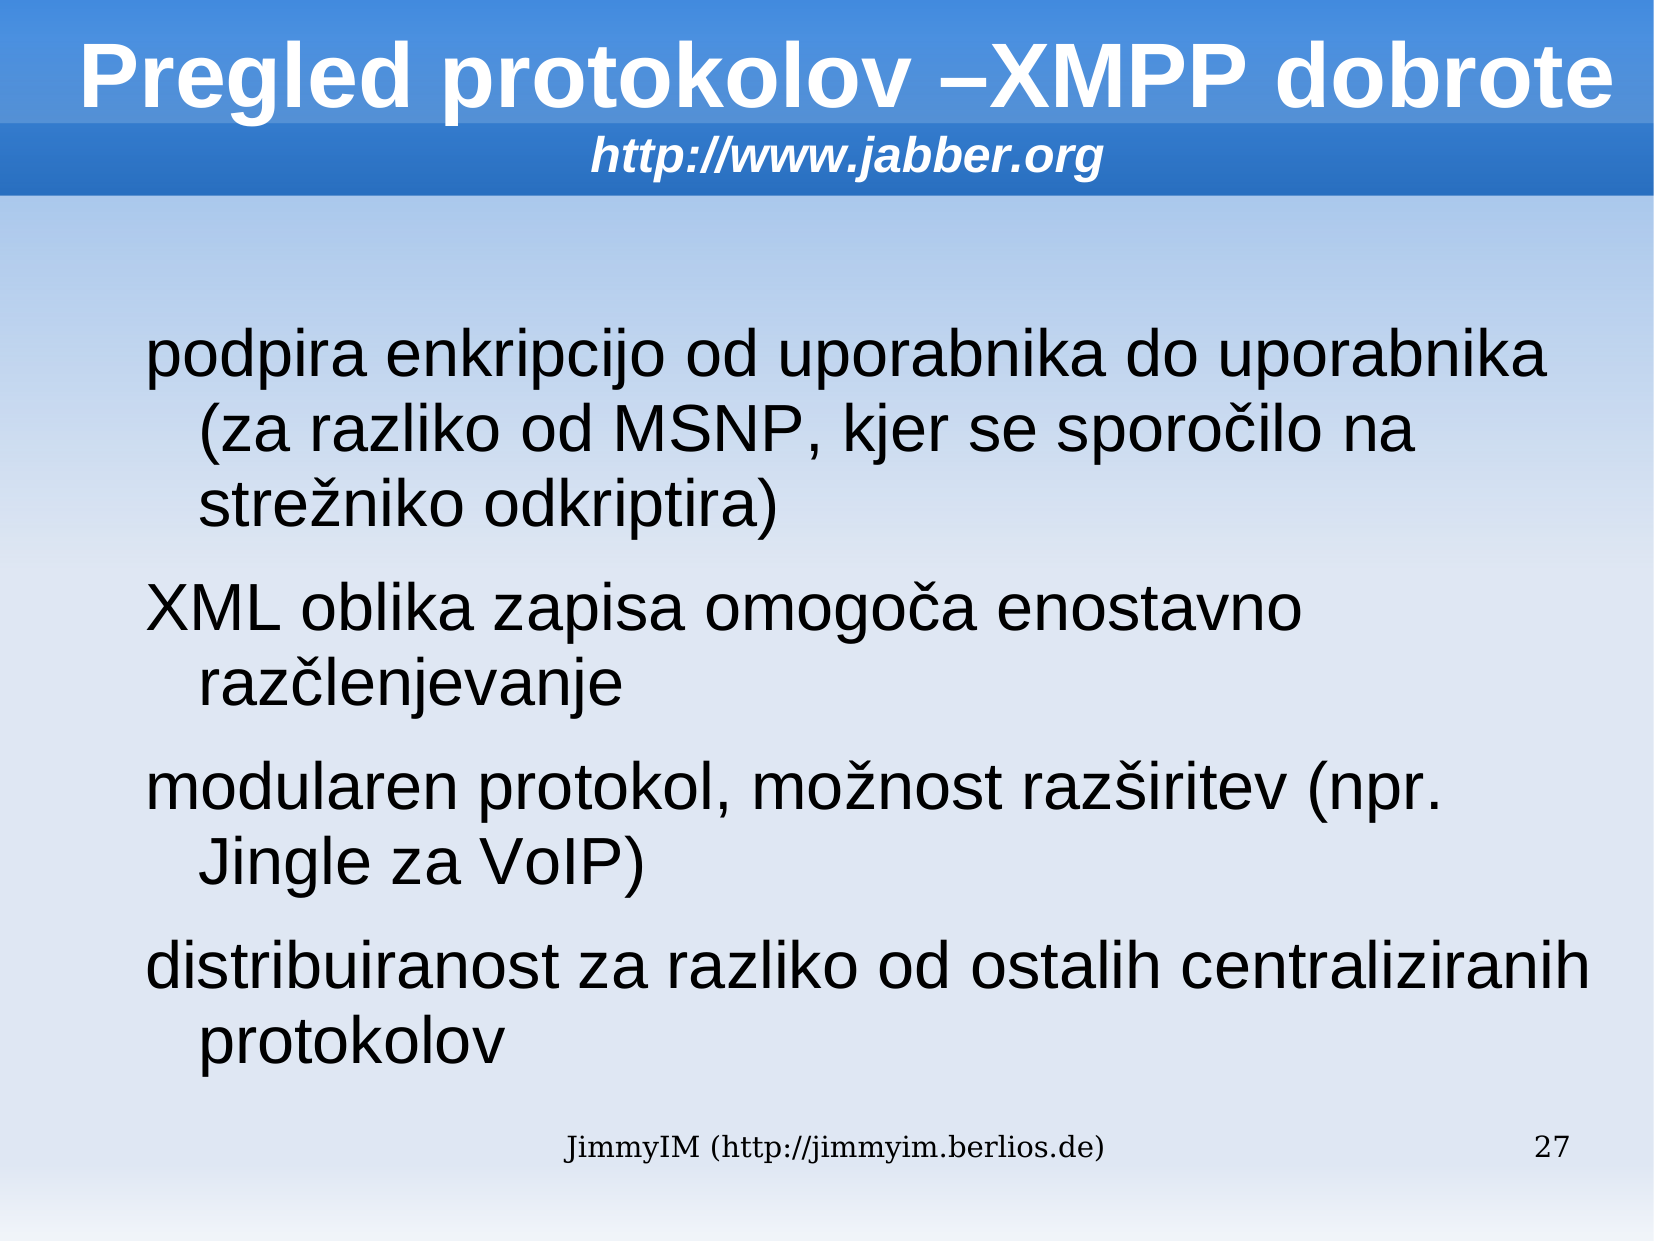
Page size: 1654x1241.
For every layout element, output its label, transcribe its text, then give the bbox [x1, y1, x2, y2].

title Pregled protokolov –XMPP dobrote http://www.jabber.org [41, 0, 1654, 208]
picture [0, 0, 1654, 1241]
list podpira enkripcijo od uporabnika do uporabnika (za razliko od MSNP, kjer se sporočilo na strežniko odkriptira) XML oblika zapisa omogoča enostavno razčlenjevanje modularen protokol, možnost razširitev (npr. Jingle za VoIP) distribuiranost za razliko od ostalih centraliziranih protokolov [127, 316, 1603, 1174]
